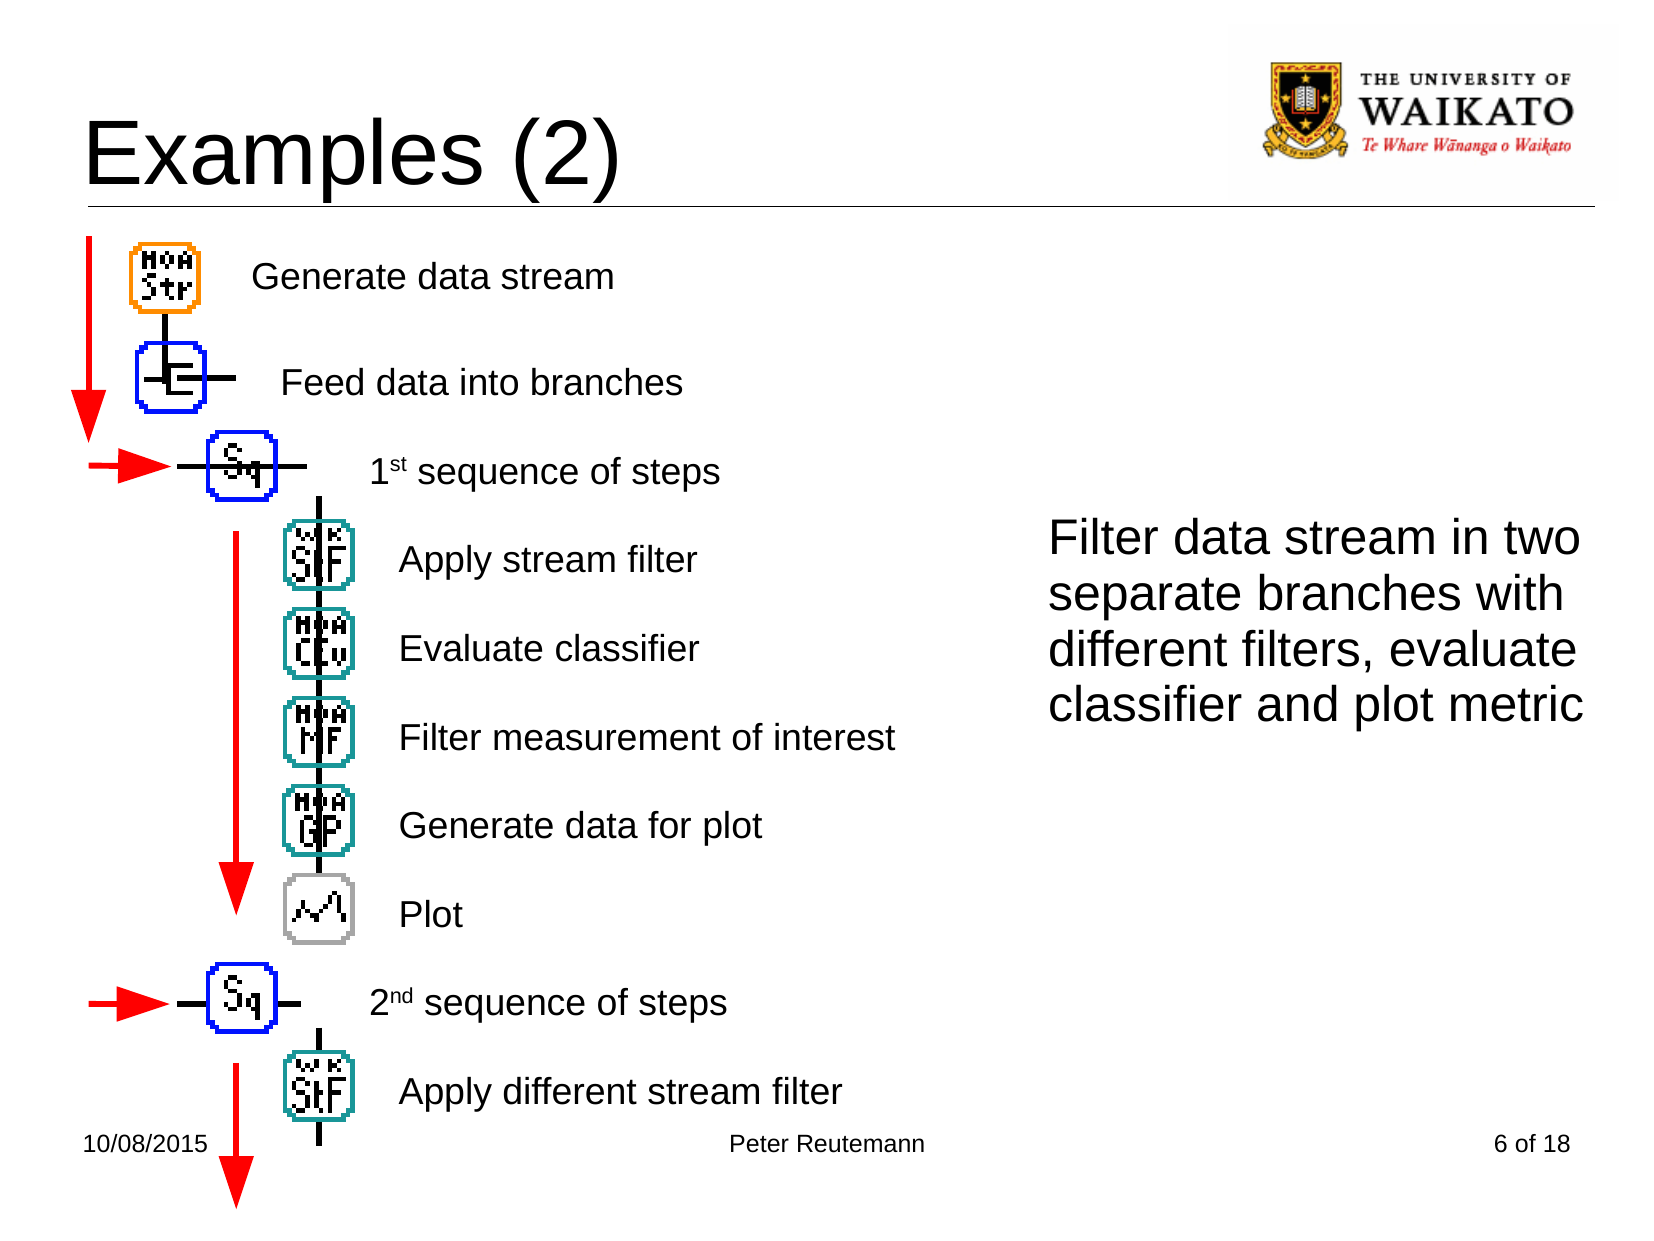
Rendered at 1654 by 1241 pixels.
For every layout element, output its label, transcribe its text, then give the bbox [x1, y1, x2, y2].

text_box Generate data for plot [383, 797, 916, 855]
picture [282, 784, 355, 857]
picture [129, 242, 201, 314]
text_box Feed data into branches [265, 354, 798, 412]
picture [135, 341, 207, 414]
text_box Apply stream filter [383, 531, 857, 589]
text_box Generate data stream [236, 248, 680, 308]
picture [283, 607, 355, 680]
text_box Evaluate classifier [383, 620, 827, 677]
text_box Apply different stream filter [383, 1062, 916, 1123]
picture [206, 430, 278, 502]
picture [283, 873, 355, 945]
text_box 1st sequence of steps [354, 442, 827, 502]
picture [1228, 24, 1619, 201]
picture [206, 962, 278, 1034]
text_box Filter data stream in two separate branches with different filters, evaluate classifier and plot metric [1033, 501, 1625, 768]
text_box Plot [383, 885, 827, 943]
picture [283, 1050, 355, 1123]
picture [283, 696, 355, 768]
picture [283, 519, 355, 591]
text_box 2nd sequence of steps [354, 974, 798, 1033]
text_box Filter measurement of interest [383, 708, 945, 768]
title Examples (2) [82, 49, 1571, 257]
